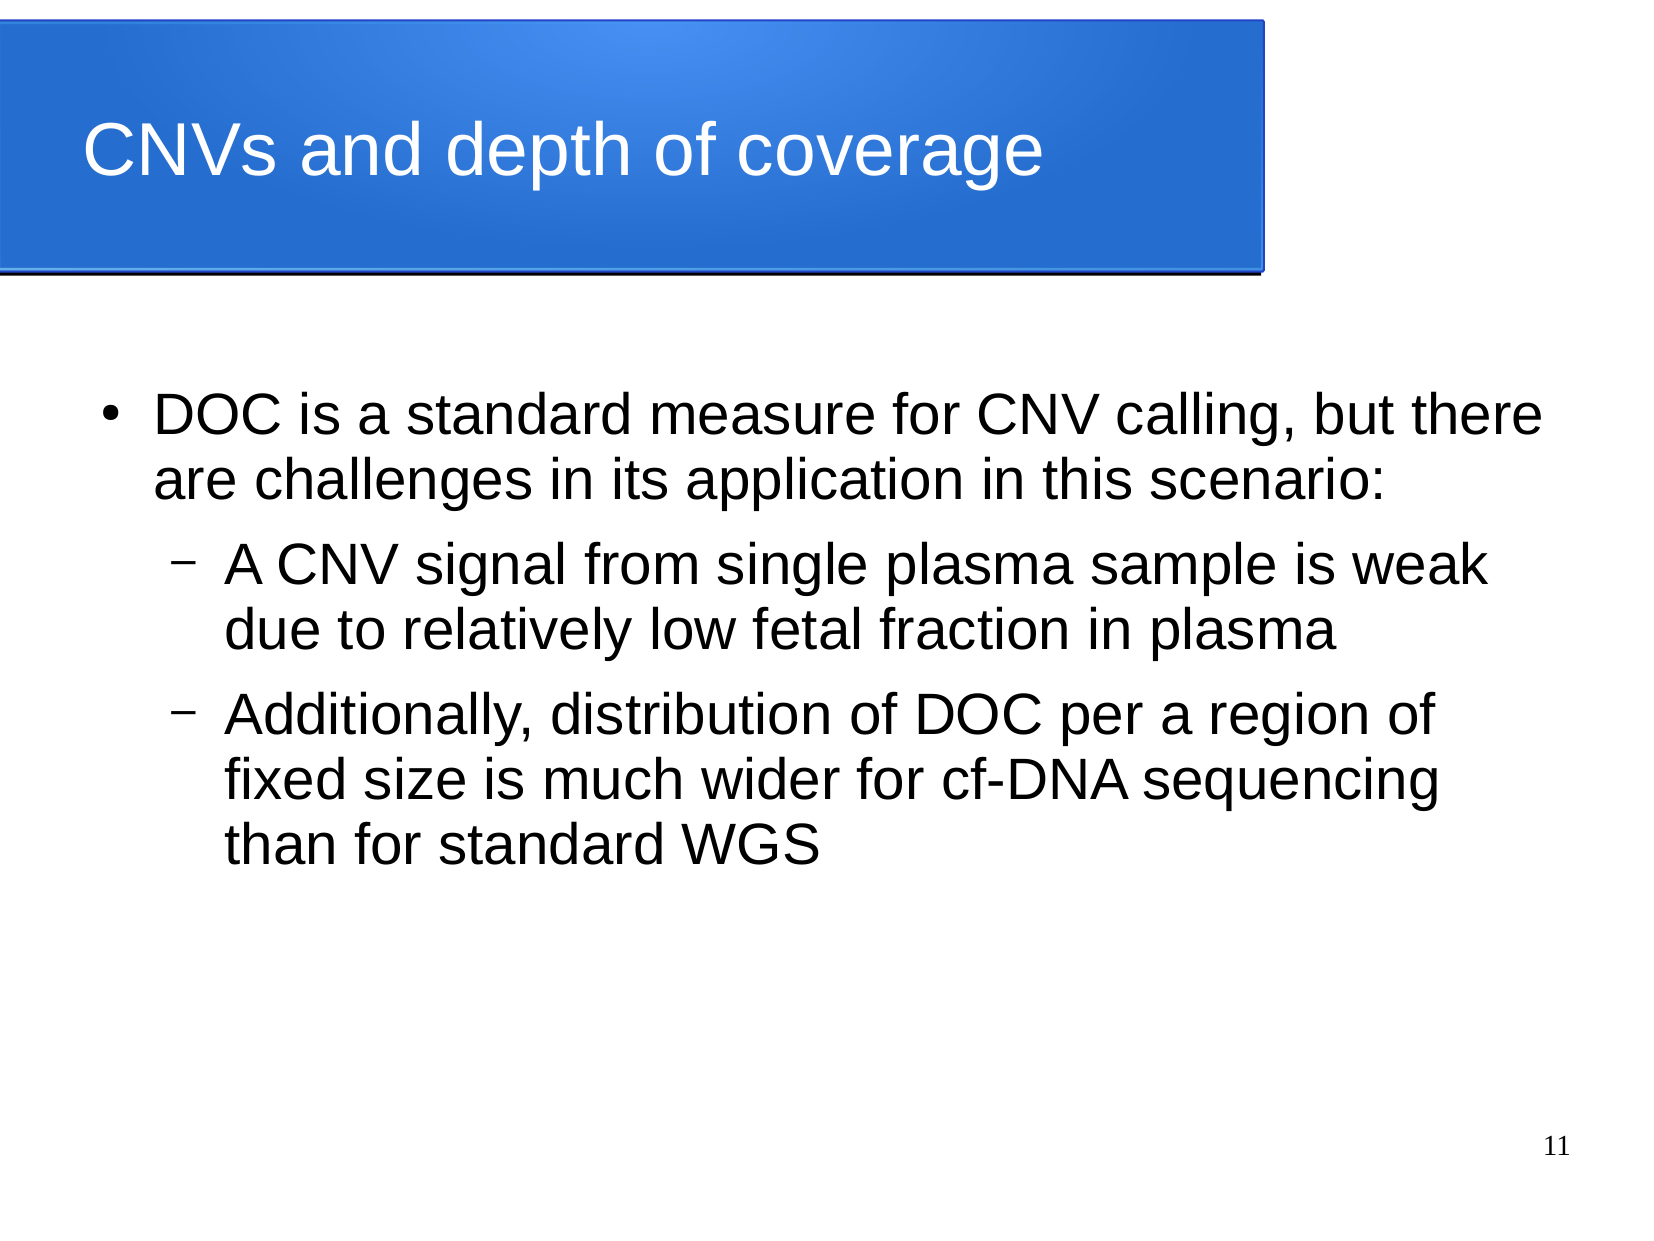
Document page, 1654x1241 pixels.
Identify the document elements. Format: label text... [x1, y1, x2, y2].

list DOC is a standard measure for CNV calling, but there are challenges in its application in this scenario: A CNV signal from single plasma sample is weak due to relatively low fetal fraction in plasma Additionally, distribution of DOC per a region of fixed size is much wider for cf-DNA sequencing than for standard WGS [82, 381, 1571, 1102]
title CNVs and depth of coverage [82, 47, 1235, 252]
